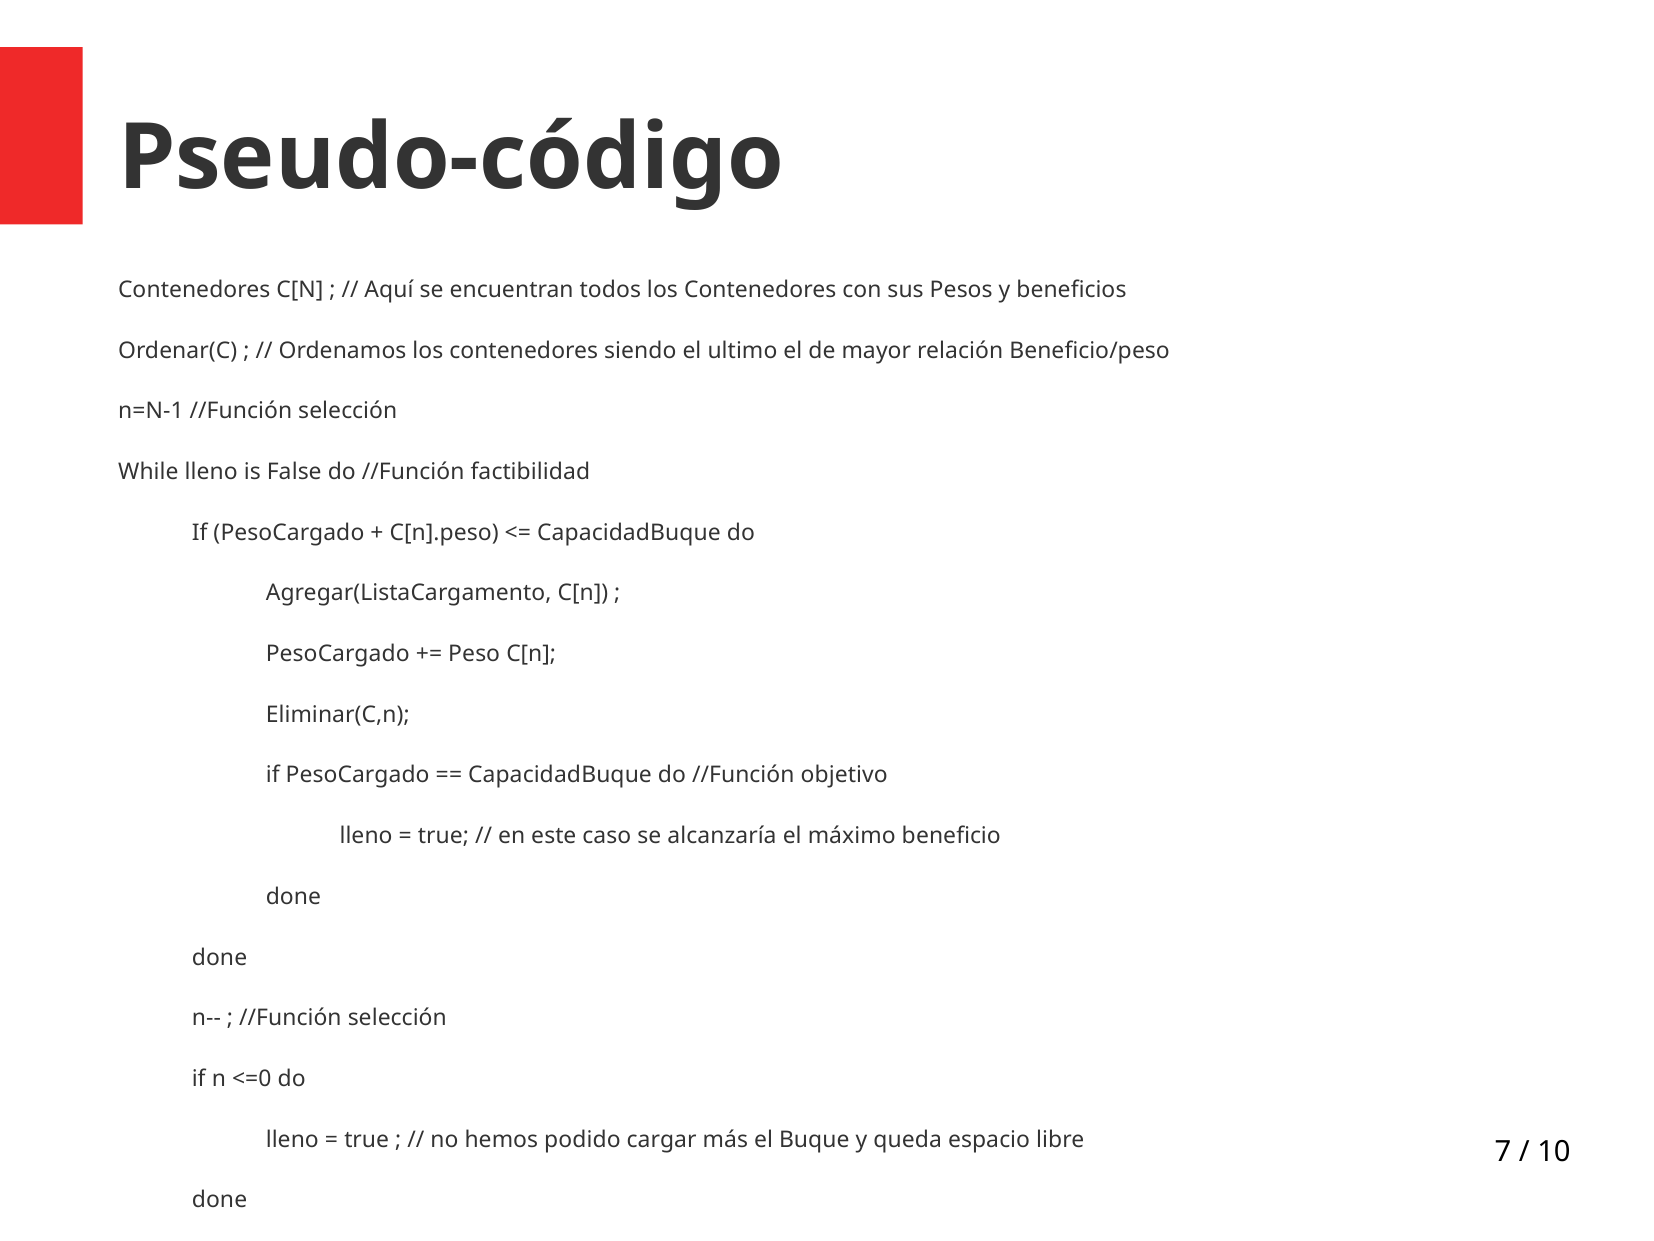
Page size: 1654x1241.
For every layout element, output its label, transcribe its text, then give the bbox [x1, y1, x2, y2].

list Contenedores C[N] ; // Aquí se encuentran todos los Contenedores con sus Pesos y beneficios Ordenar(C) ; // Ordenamos los contenedores siendo el ultimo el de mayor relación Beneficio/peso n=N-1 //Función selección While lleno is False do //Función factibilidad If (PesoCargado + C[n].peso) <= CapacidadBuque do Agregar(ListaCargamento, C[n]) ; PesoCargado += Peso C[n]; Eliminar(C,n); if PesoCargado == CapacidadBuque do //Función objetivo lleno = true; // en este caso se alcanzaría el máximo beneficio done done n-- ; //Función selección if n <=0 do lleno = true ; // no hemos podido cargar más el Buque y queda espacio libre done done [118, 272, 1536, 993]
title Pseudo-código [118, 49, 1571, 257]
